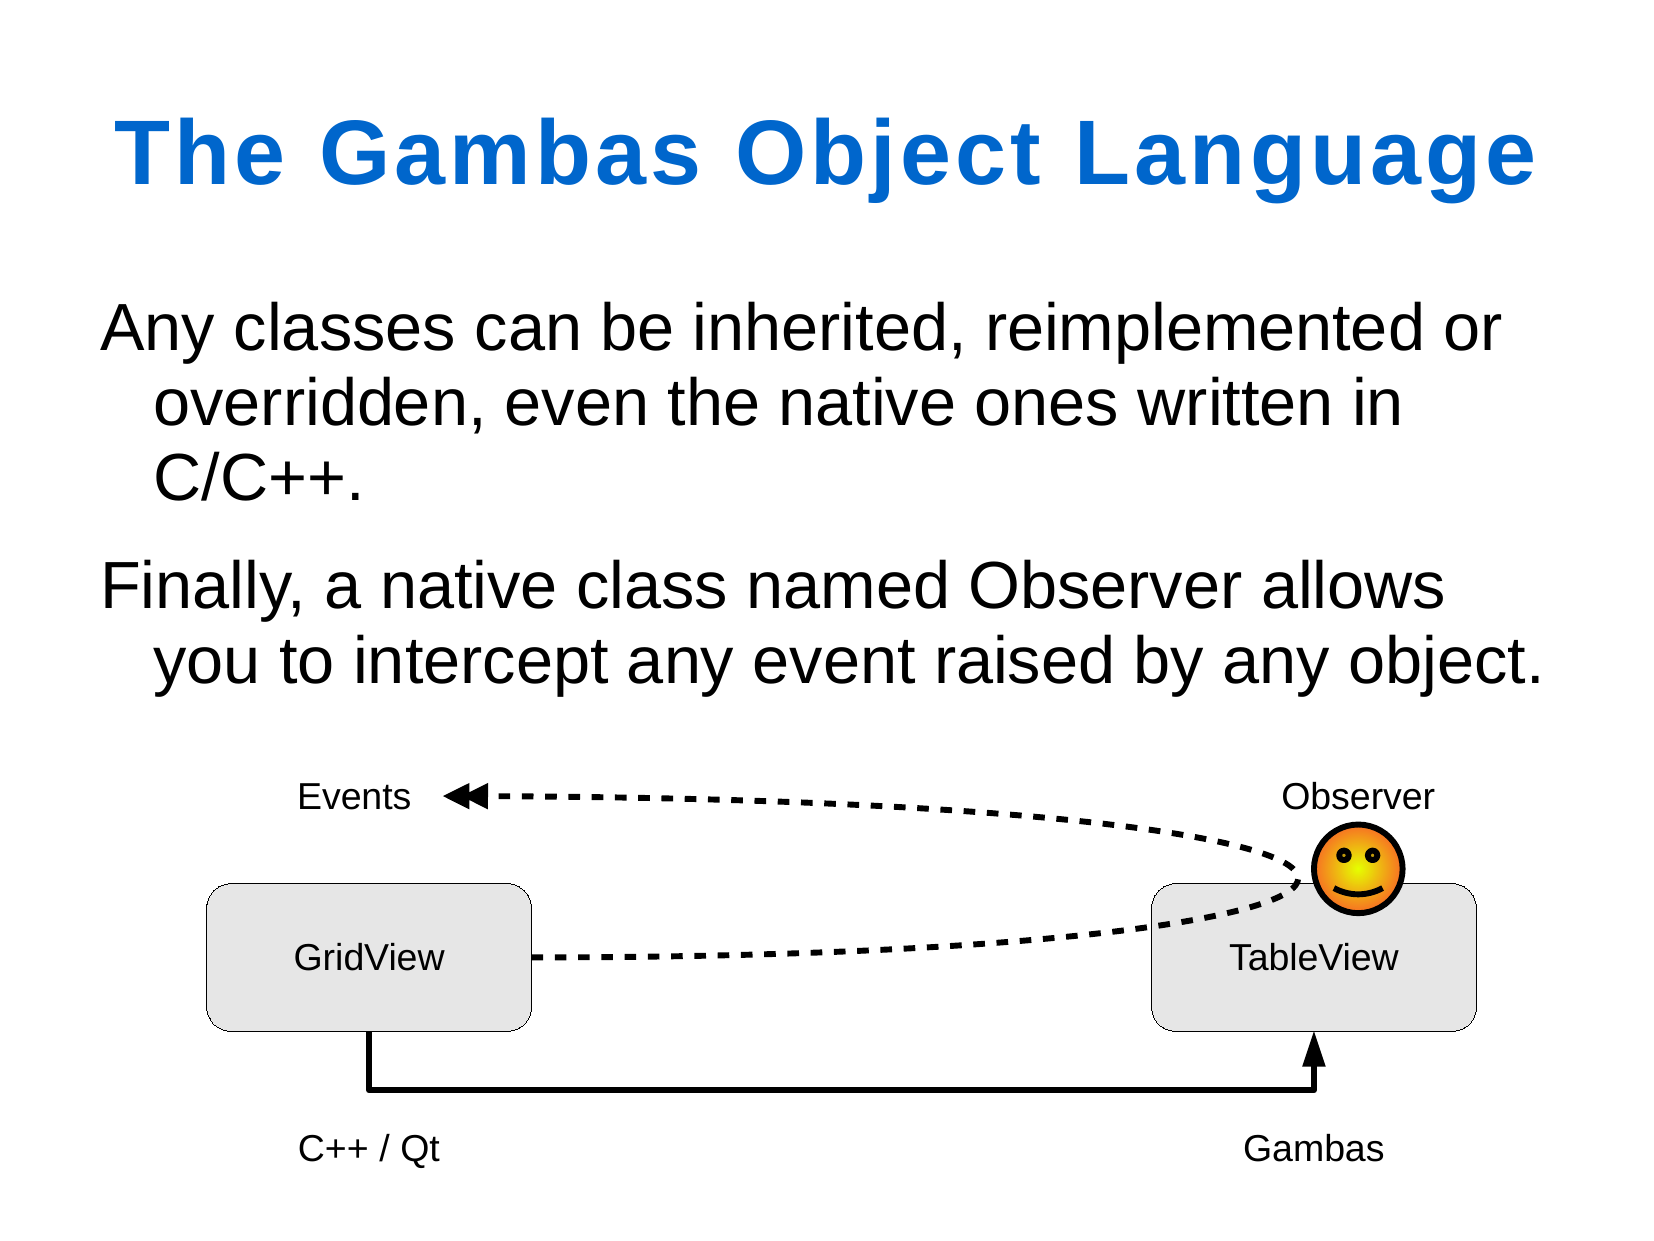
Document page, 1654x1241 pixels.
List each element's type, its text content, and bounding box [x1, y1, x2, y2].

text_box Observer [1240, 767, 1477, 825]
title The Gambas Object Language [82, 49, 1571, 257]
list Any classes can be inherited, reimplemented or overridden, even the native ones written in C/C++. Finally, a native class named Observer allows you to intercept any event raised by any object. [82, 290, 1571, 1094]
text_box Gambas [1151, 1119, 1477, 1177]
text_box GridView [206, 883, 532, 1032]
text_box Events [265, 767, 443, 825]
text_box [1313, 824, 1403, 914]
text_box C++ / Qt [206, 1119, 532, 1177]
text_box TableView [1151, 883, 1477, 1032]
